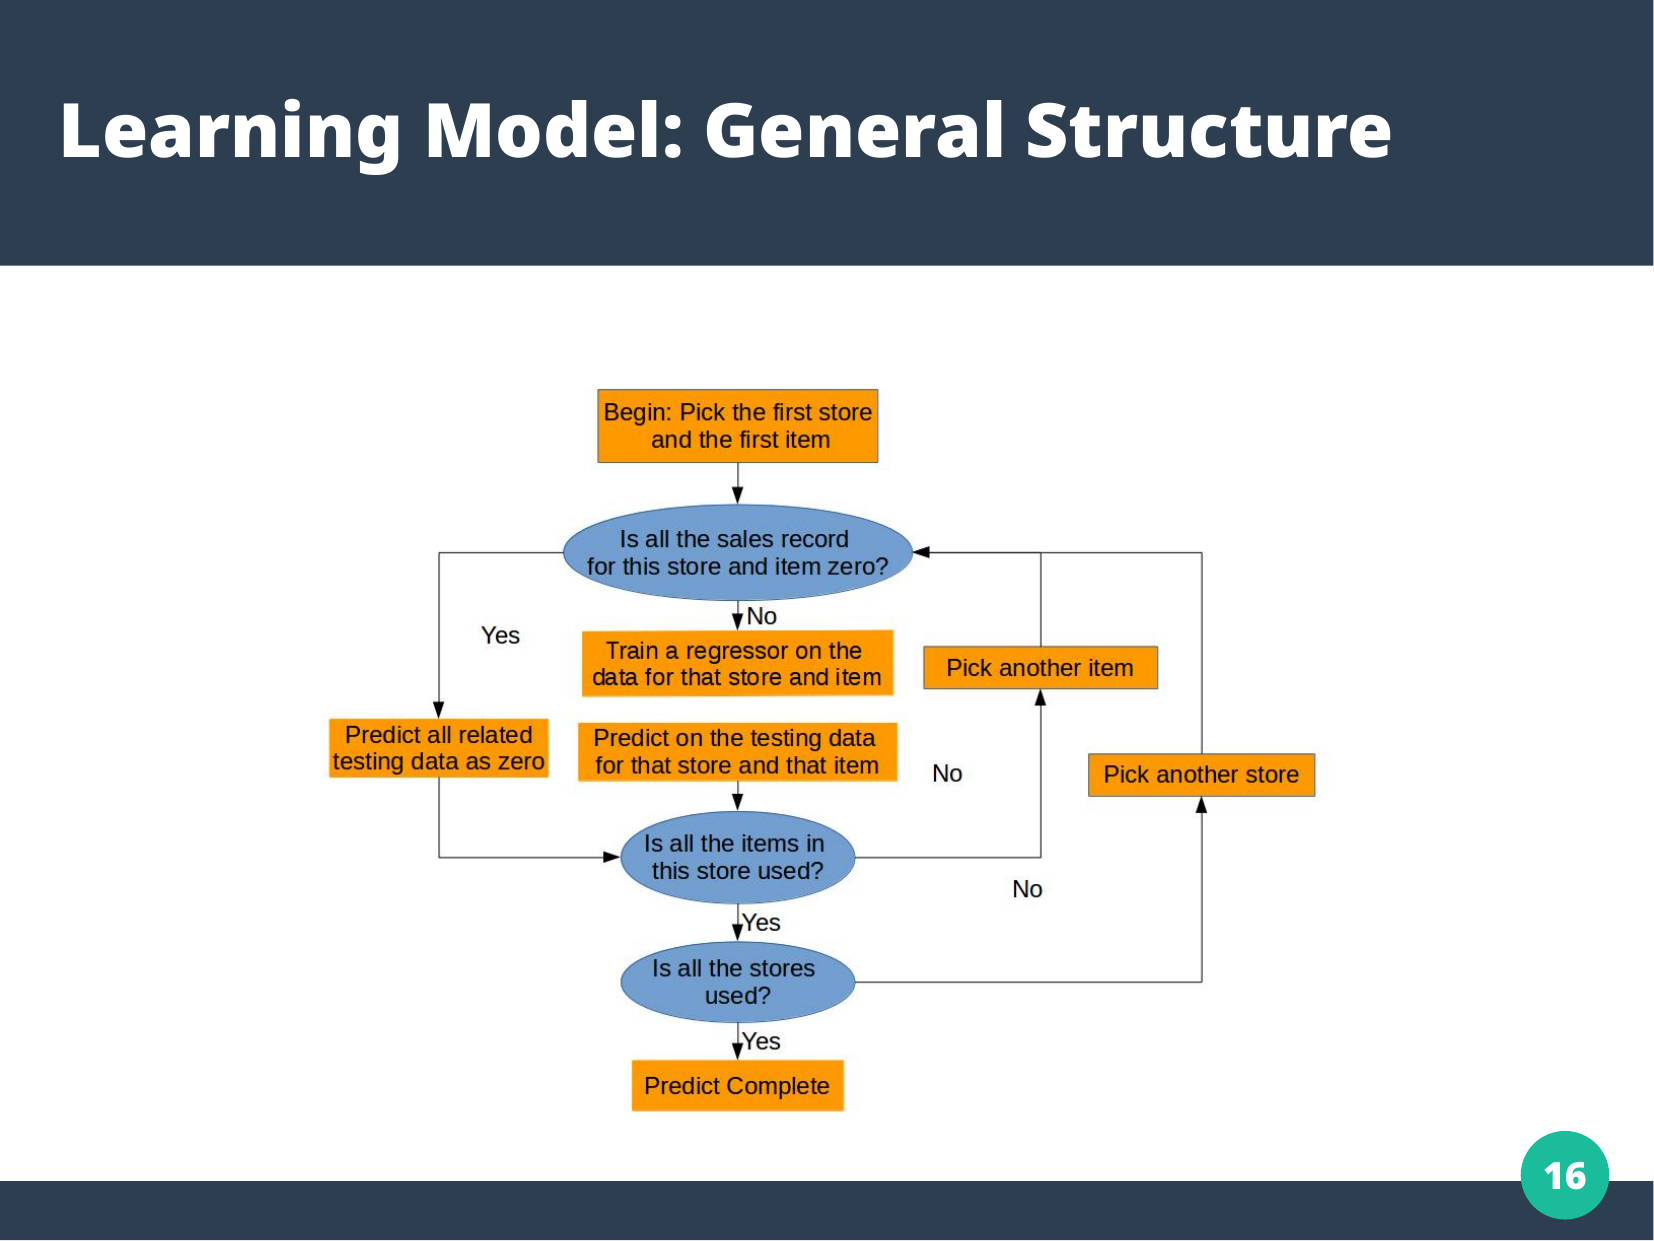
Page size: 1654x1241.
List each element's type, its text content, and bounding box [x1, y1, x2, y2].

picture [291, 324, 1362, 1152]
title Learning Model: General Structure [59, 49, 1595, 207]
